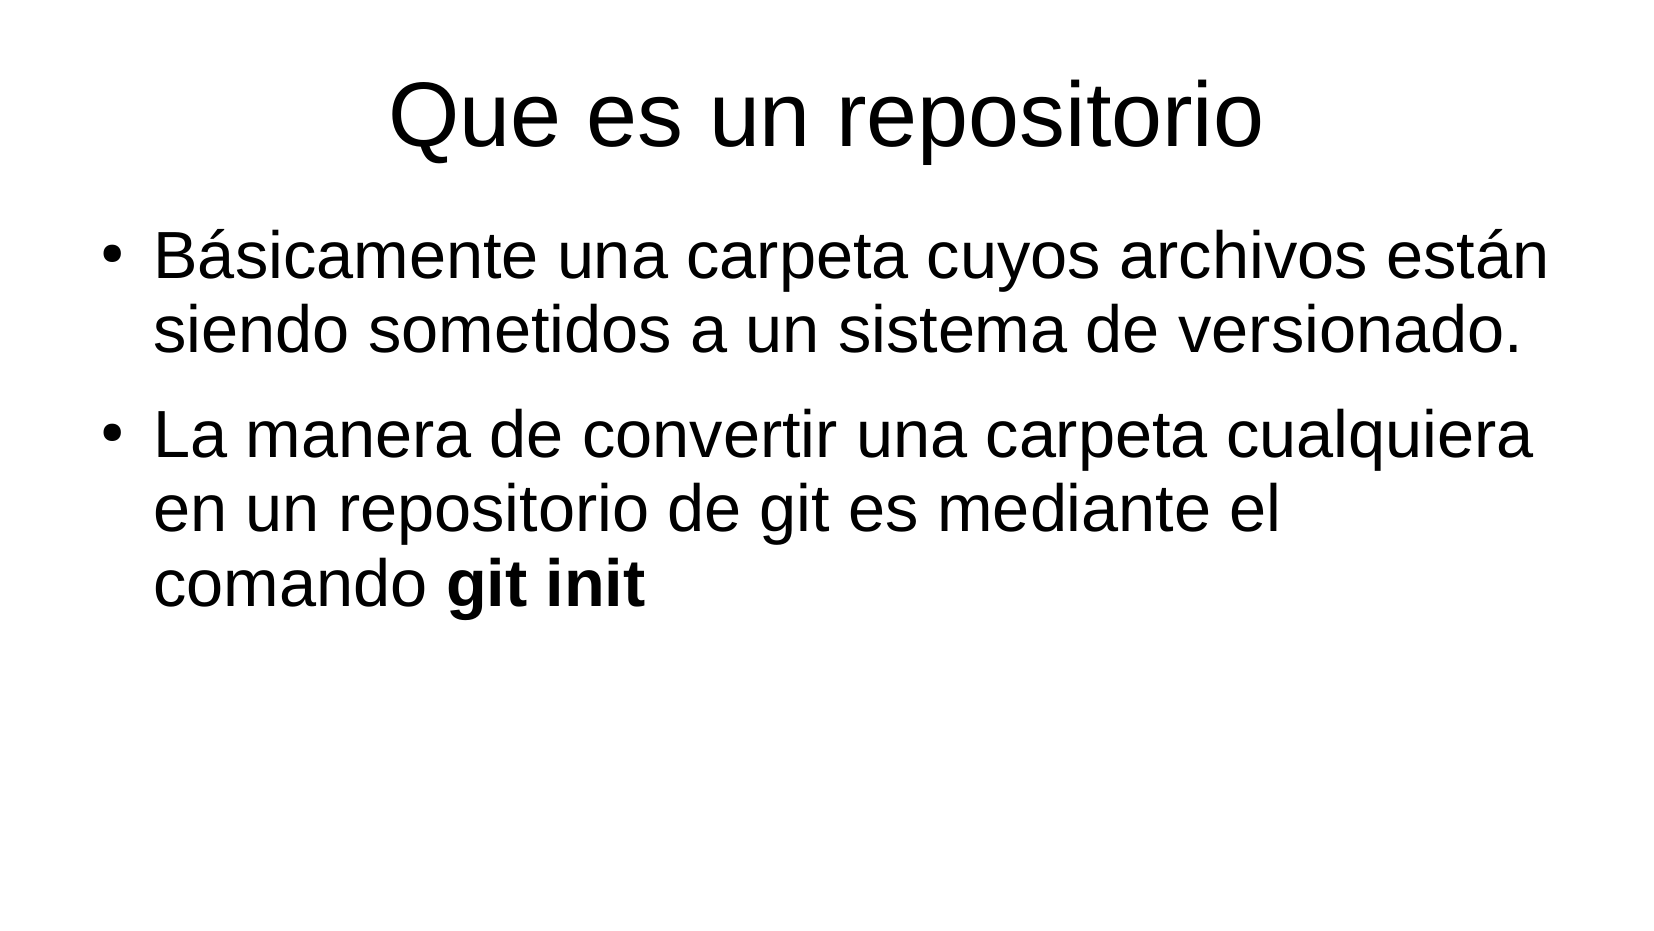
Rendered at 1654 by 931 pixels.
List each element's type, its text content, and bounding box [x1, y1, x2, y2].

title Que es un repositorio [82, 37, 1571, 193]
list Básicamente una carpeta cuyos archivos están siendo sometidos a un sistema de versionado. La manera de convertir una carpeta cualquiera en un repositorio de git es mediante el comando git init [82, 217, 1571, 758]
